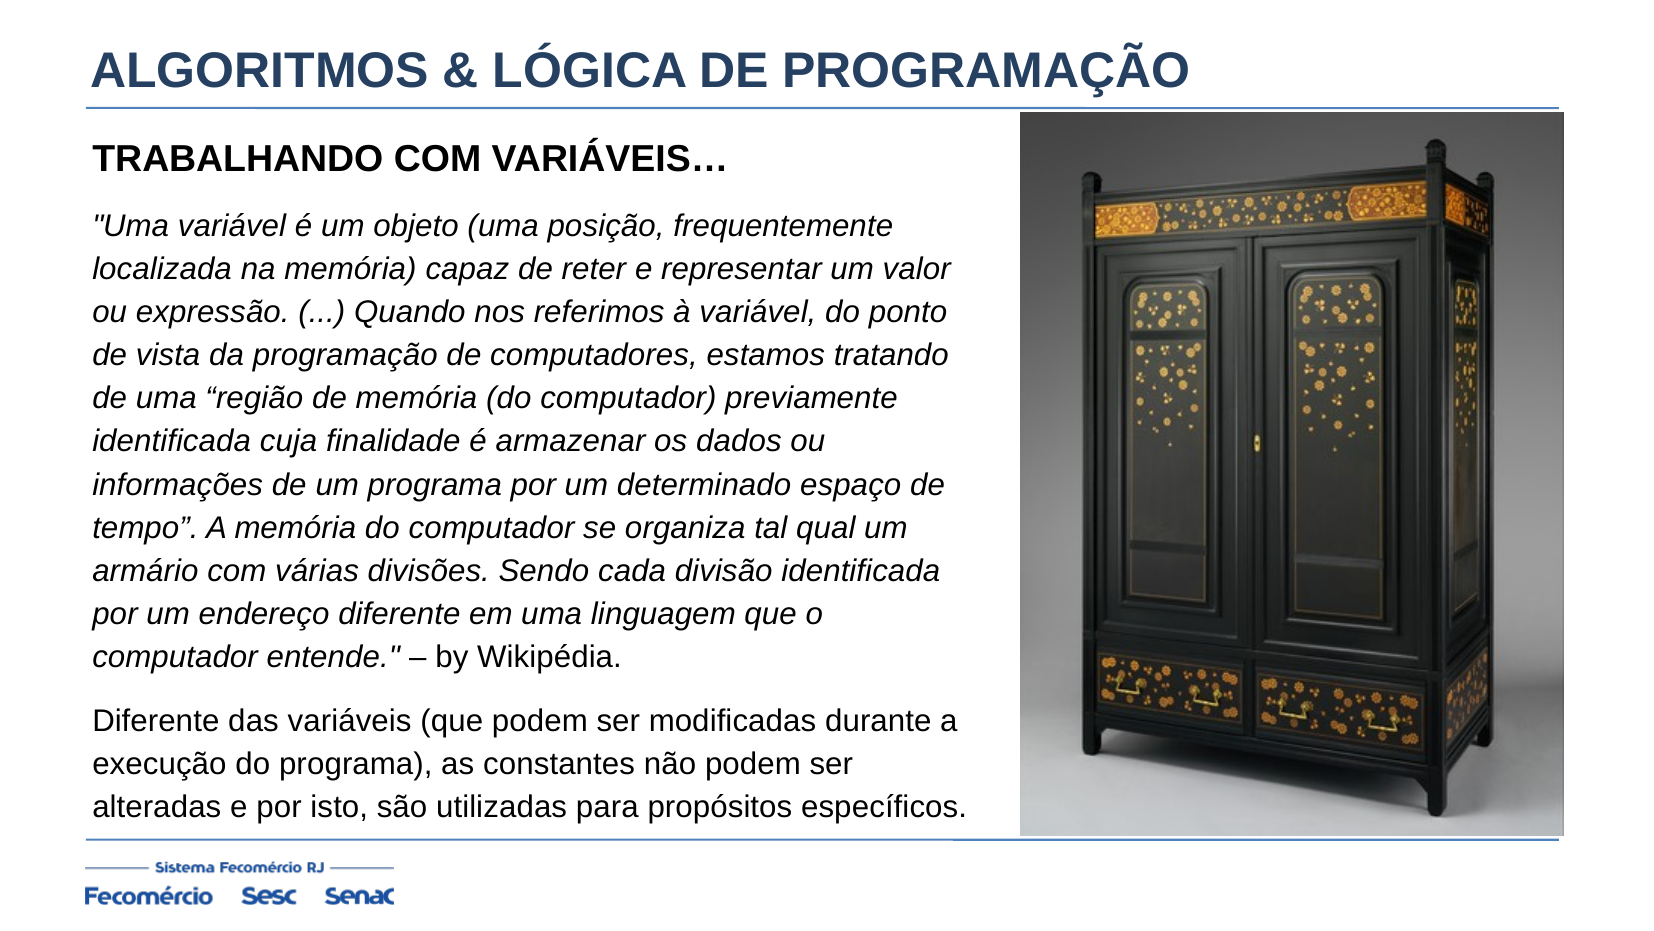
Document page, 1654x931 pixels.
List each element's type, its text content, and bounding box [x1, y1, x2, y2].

text_box TRABALHANDO COM VARIÁVEIS… "Uma variável é um objeto (uma posição, frequentemente localizada na memória) capaz de reter e representar um valor ou expressão. (...) Quando nos referimos à variável, do ponto de vista da programação de computadores, estamos tratando de uma “região de memória (do computador) previamente identificada cuja finalidade é armazenar os dados ou informações de um programa por um determinado espaço de tempo”. A memória do computador se organiza tal qual um armário com várias divisões. Sendo cada divisão identificada por um endereço diferente em uma linguagem que o computador entende." – by Wikipédia. Diferente das variáveis (que podem ser modificadas durante a execução do programa), as constantes não podem ser alteradas e por isto, são utilizadas para propósitos específicos. [77, 112, 1007, 836]
picture [62, 845, 416, 921]
text_box ALGORITMOS & LÓGICA DE PROGRAMAÇÃO [90, 32, 1564, 104]
picture [1020, 112, 1564, 836]
